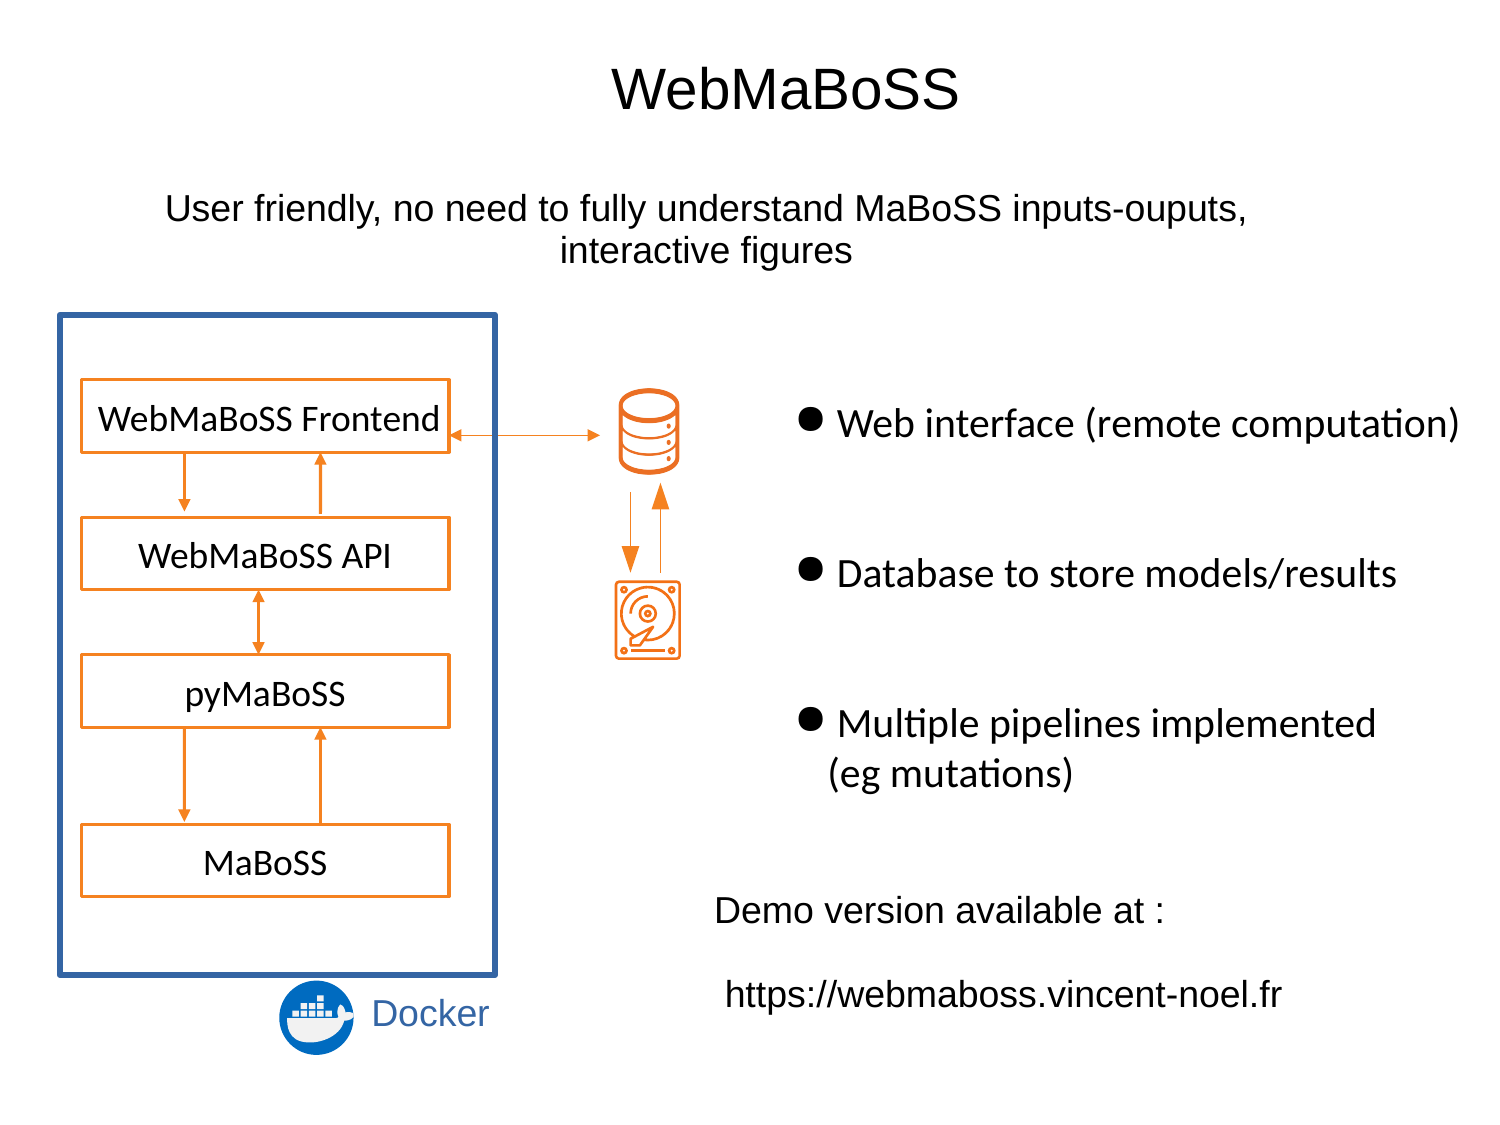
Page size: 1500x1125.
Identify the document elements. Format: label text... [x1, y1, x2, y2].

text_box WebMaBoSS Frontend [81, 379, 449, 453]
picture [279, 980, 354, 1055]
text_box WebMaBoSS API [81, 517, 449, 590]
text_box pyMaBoSS [81, 654, 449, 728]
text_box WebMaBoSS [356, 49, 1216, 130]
text_box User friendly, no need to fully understand MaBoSS inputs-ouputs, interactive figures [150, 179, 1274, 279]
text_box MaBoSS [81, 824, 449, 897]
picture [614, 388, 684, 475]
picture [608, 580, 688, 661]
text_box Docker [356, 985, 505, 1043]
text_box Demo version available at : https://webmaboss.vincent-noel.fr [699, 882, 1298, 1024]
text_box Web interface (remote computation) Database to store models/results Multiple pipelines implemented (eg mutations) [779, 253, 1487, 1125]
